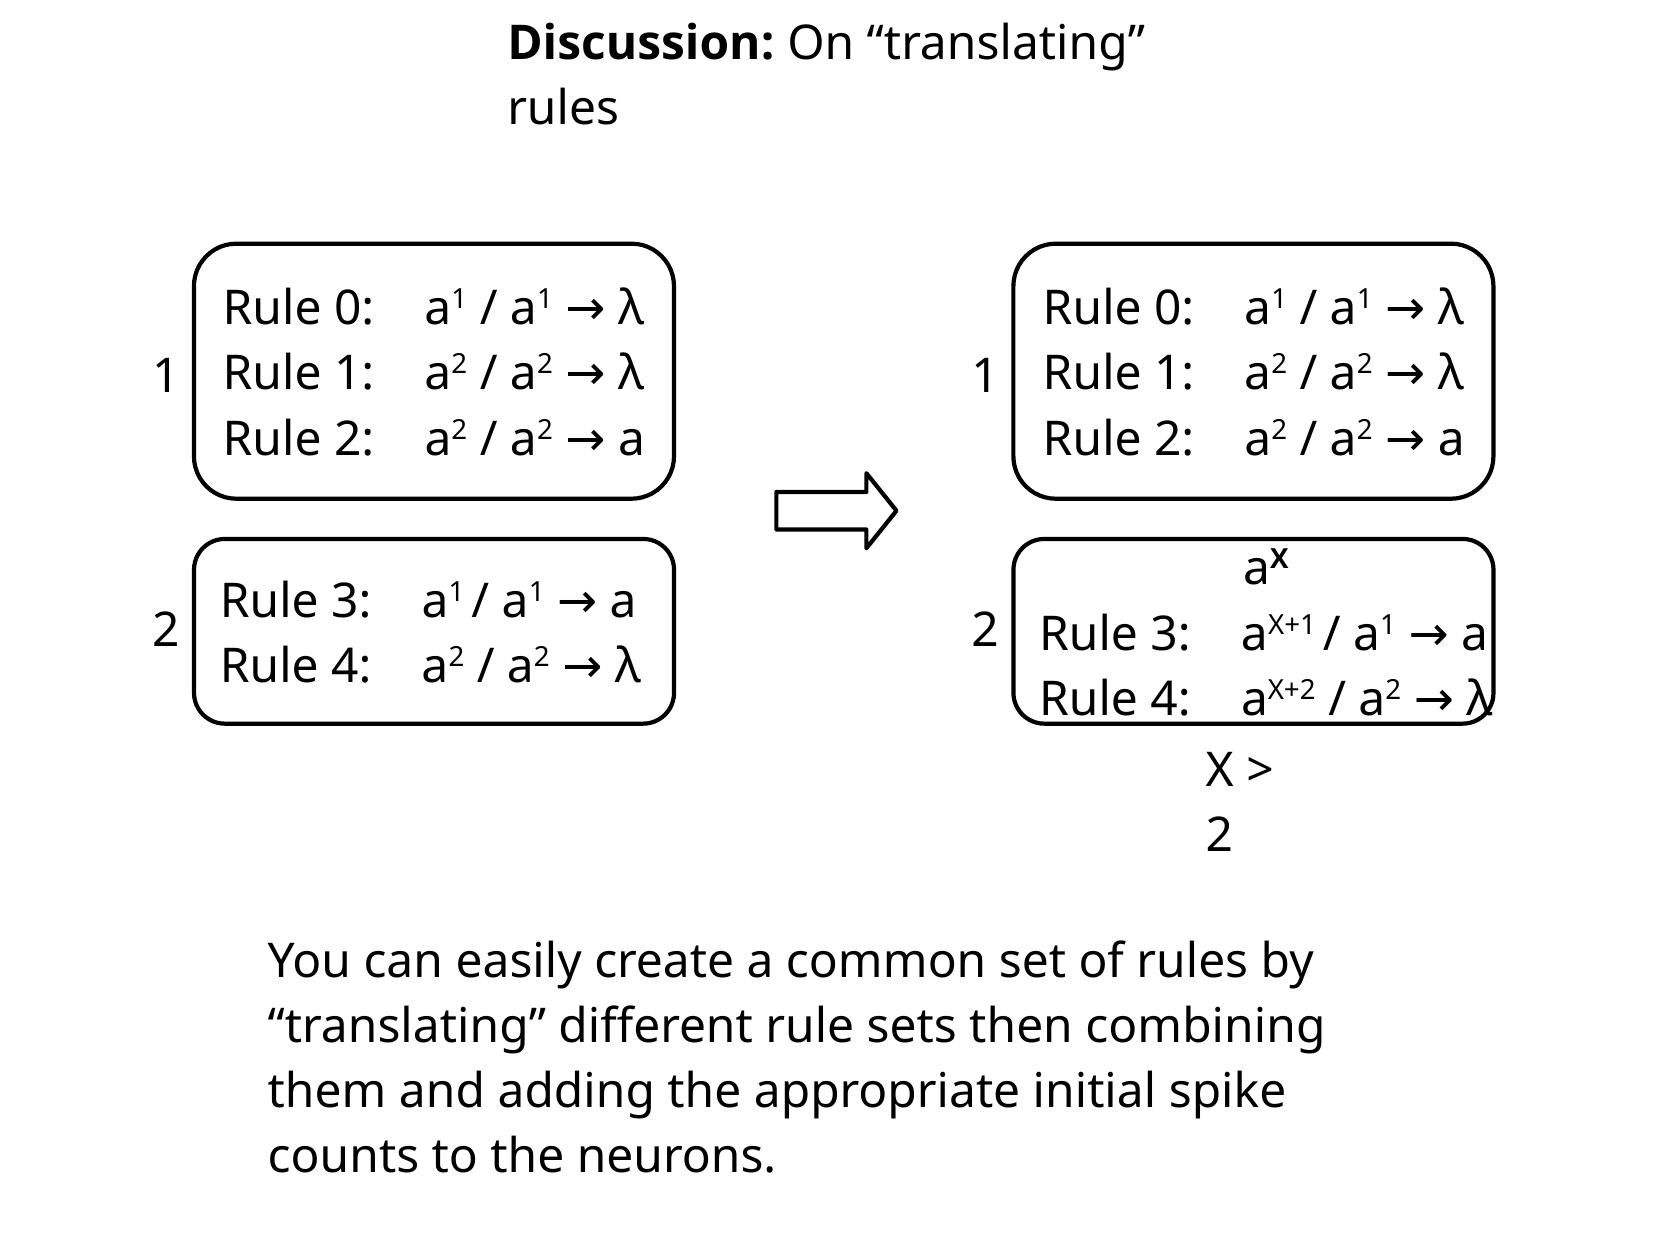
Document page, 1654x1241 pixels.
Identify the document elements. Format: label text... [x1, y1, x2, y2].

text_box Rule 3: a1 / a1 → a Rule 4: a2 / a2 → λ [193, 538, 675, 724]
text_box 1 [956, 333, 1021, 412]
text_box You can easily create a common set of rules by “translating” different rule sets then combining them and adding the appropriate initial spike counts to the neurons. [252, 918, 1411, 1124]
text_box 2 [137, 587, 202, 666]
text_box aX Rule 3: aX+1 / a1 → a Rule 4: aX+2 / a2 → λ [1013, 538, 1494, 724]
text_box Discussion: On “translating” rules [492, 0, 1171, 142]
text_box Rule 0: a1 / a1 → λ Rule 1: a2 / a2 → λ Rule 2: a2 / a2 → a [1013, 243, 1494, 499]
text_box Rule 0: a1 / a1 → λ Rule 1: a2 / a2 → λ Rule 2: a2 / a2 → a [193, 243, 674, 499]
text_box 1 [137, 333, 202, 412]
text_box 2 [956, 587, 1021, 666]
text_box X > 2 [1190, 727, 1326, 806]
